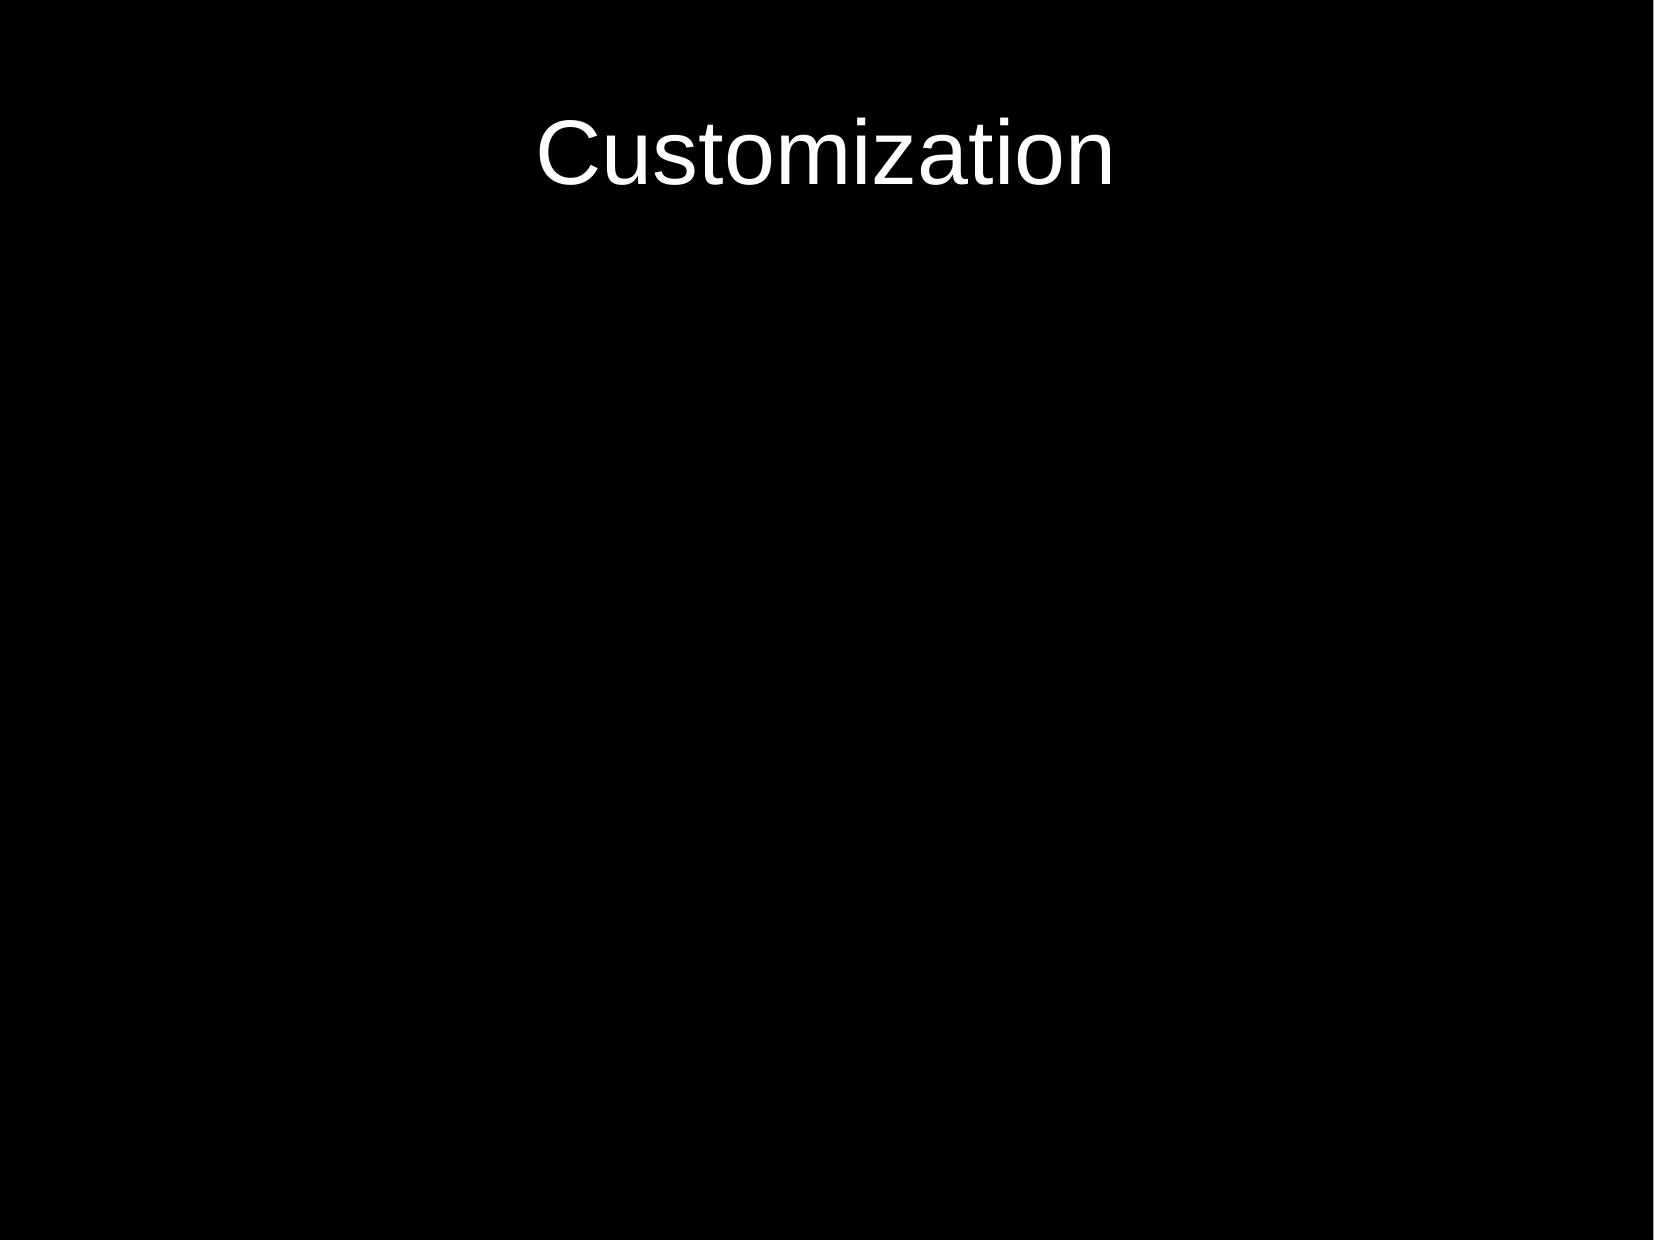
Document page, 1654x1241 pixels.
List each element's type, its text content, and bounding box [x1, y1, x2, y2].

title Customization [82, 49, 1571, 257]
